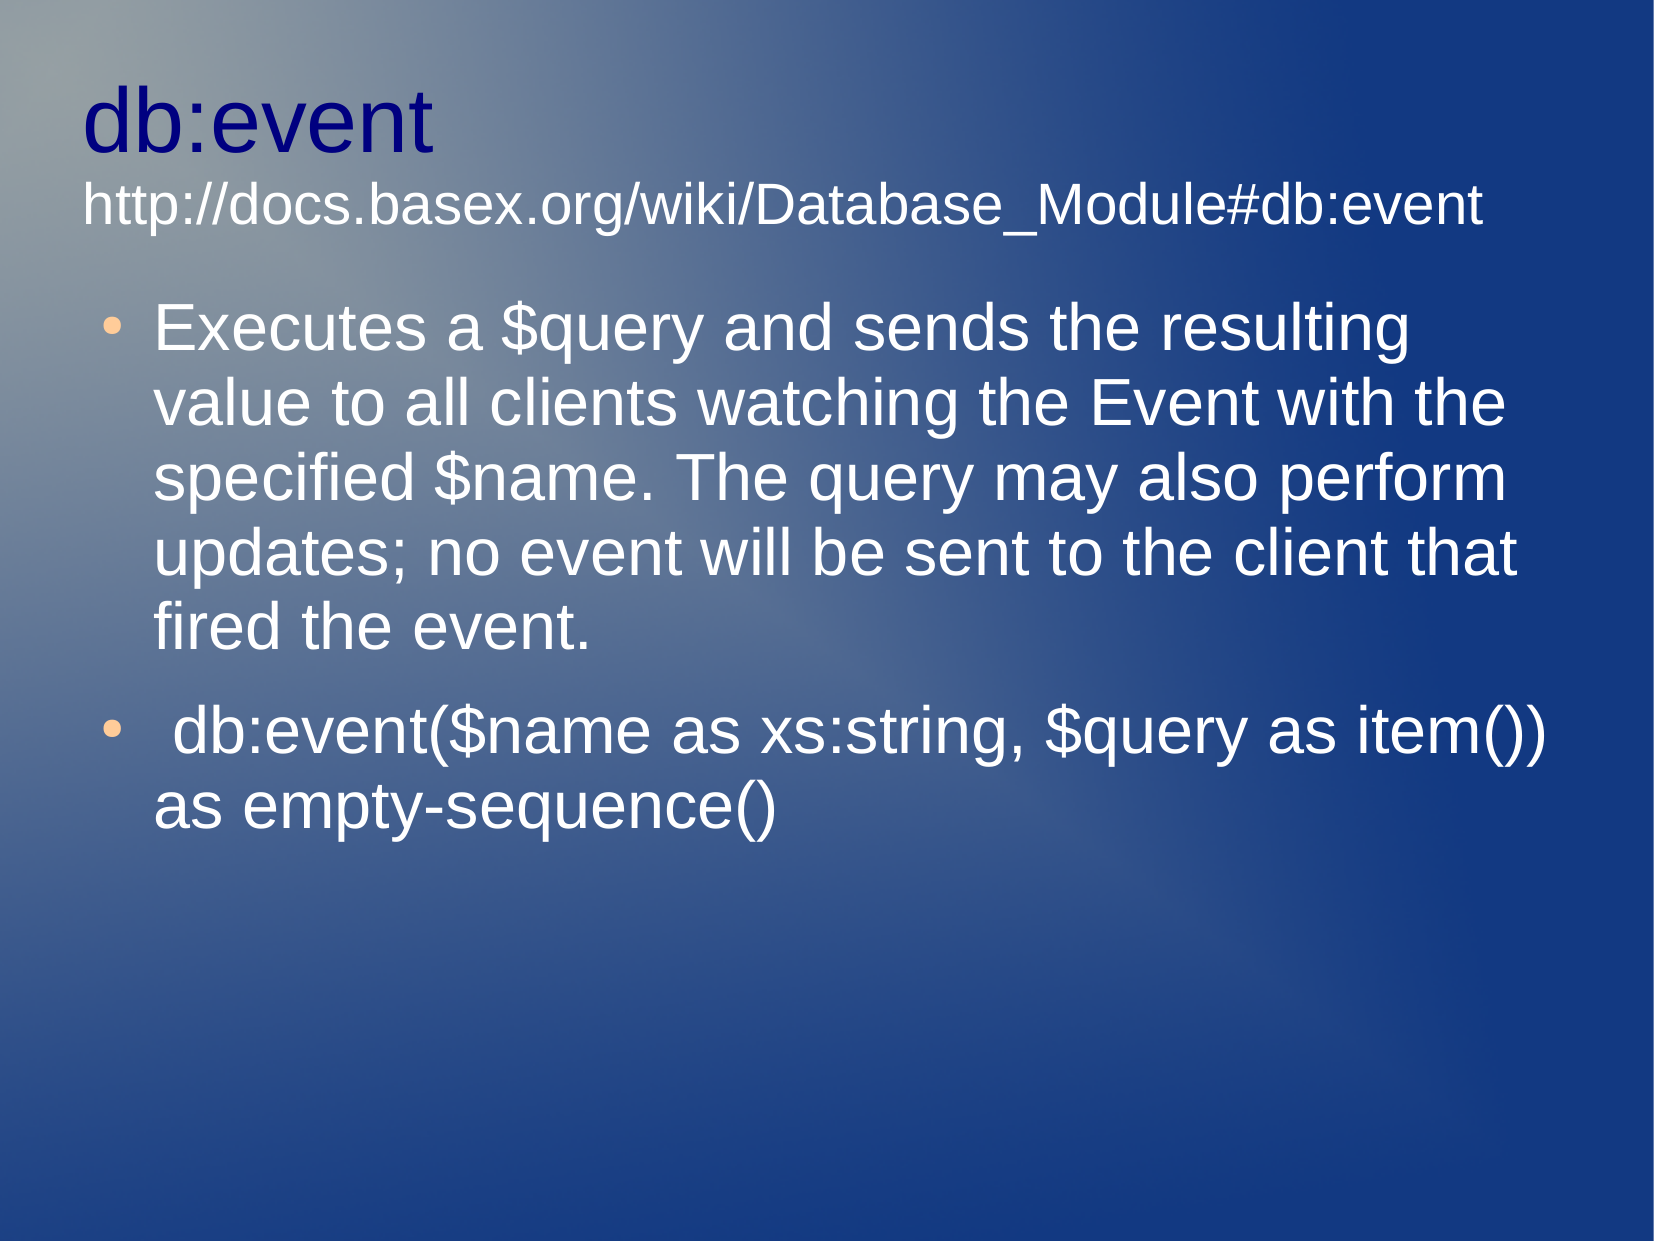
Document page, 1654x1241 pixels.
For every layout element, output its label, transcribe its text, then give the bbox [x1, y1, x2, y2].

list Executes a $query and sends the resulting value to all clients watching the Event with the specified $name. The query may also perform updates; no event will be sent to the client that fired the event. db:event($name as xs:string, $query as item()) as empty-sequence() [82, 290, 1571, 1094]
picture [0, 0, 1654, 1241]
title db:event http://docs.basex.org/wiki/Database_Module#db:event [82, 56, 1571, 250]
